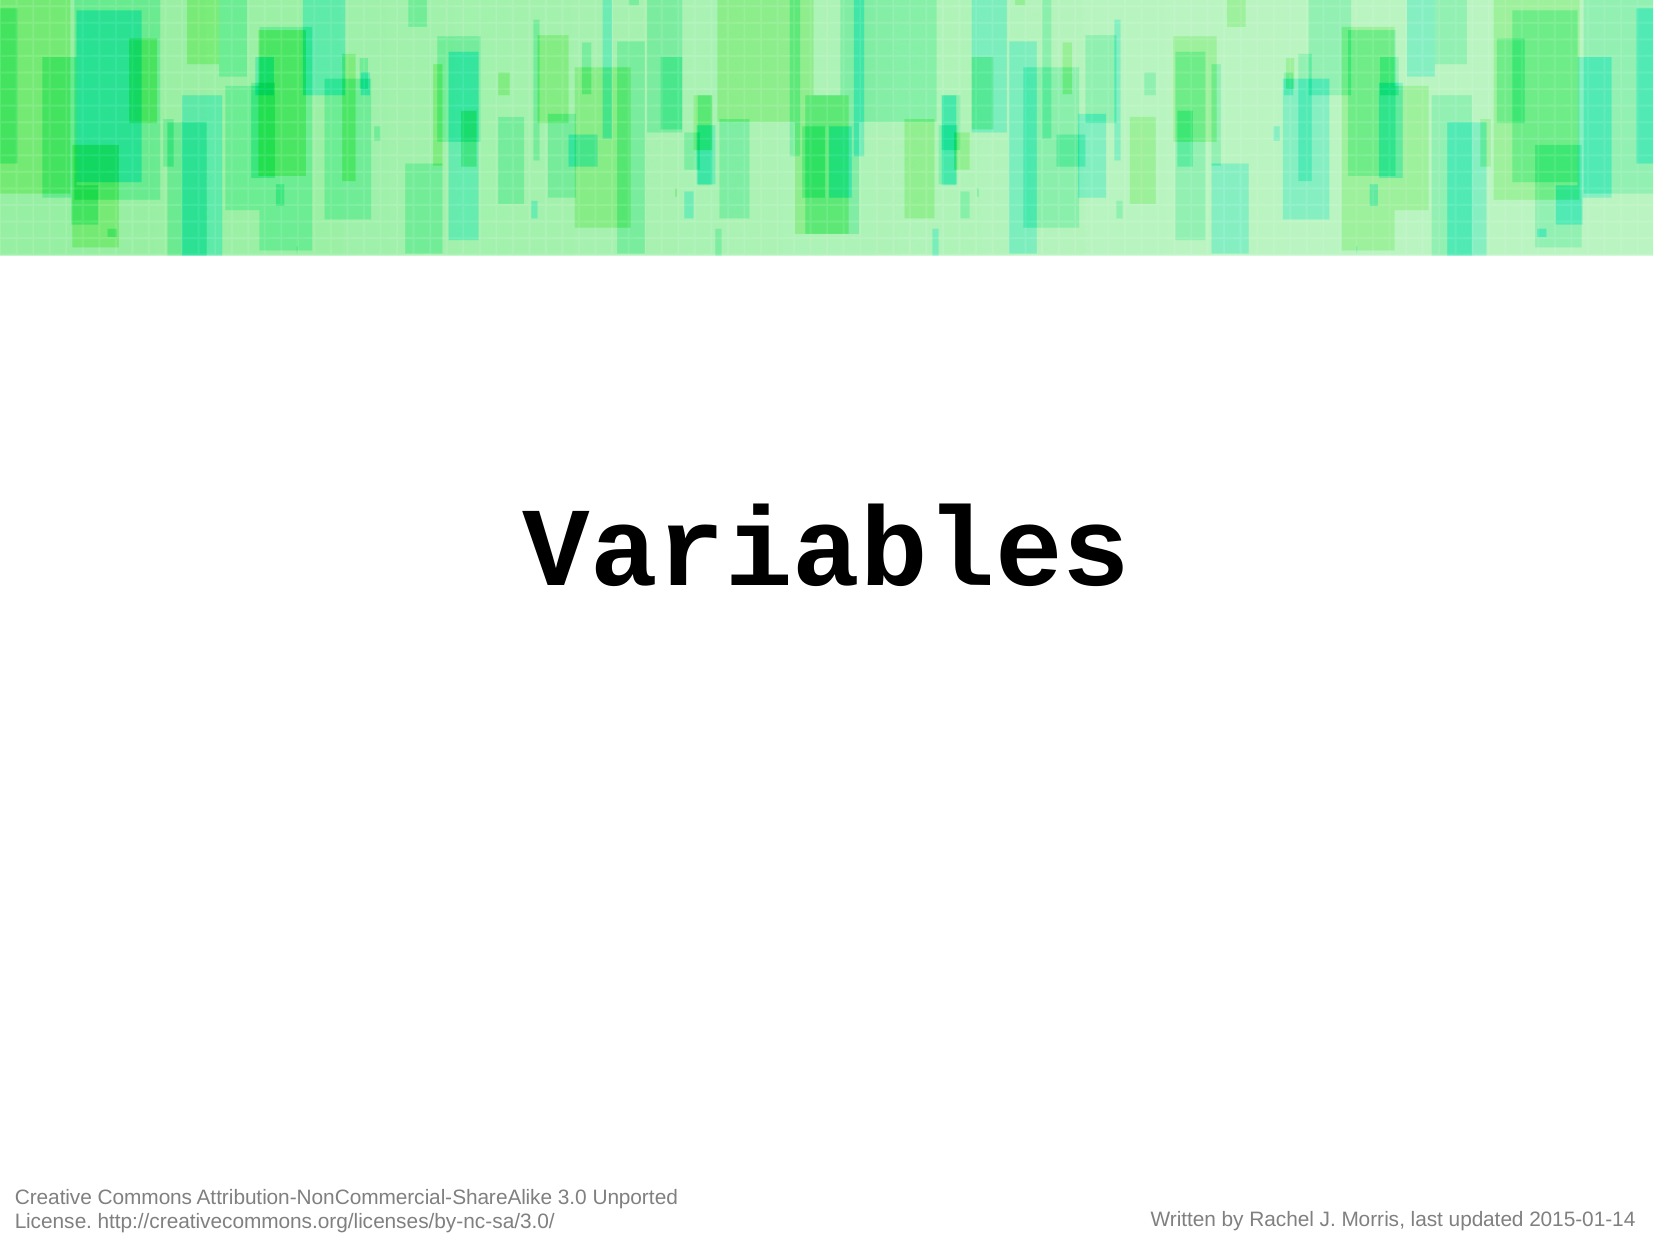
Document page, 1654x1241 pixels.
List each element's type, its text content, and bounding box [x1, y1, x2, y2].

text_box Creative Commons Attribution-NonCommercial-ShareAlike 3.0 Unported License. http://creativecommons.org/licenses/by-nc-sa/3.0/ [0, 1178, 751, 1241]
text_box Written by Rachel J. Morris, last updated 2015-01-14 [840, 1200, 1651, 1239]
picture [0, 0, 1654, 1241]
subtitle Variables [82, 285, 1571, 826]
